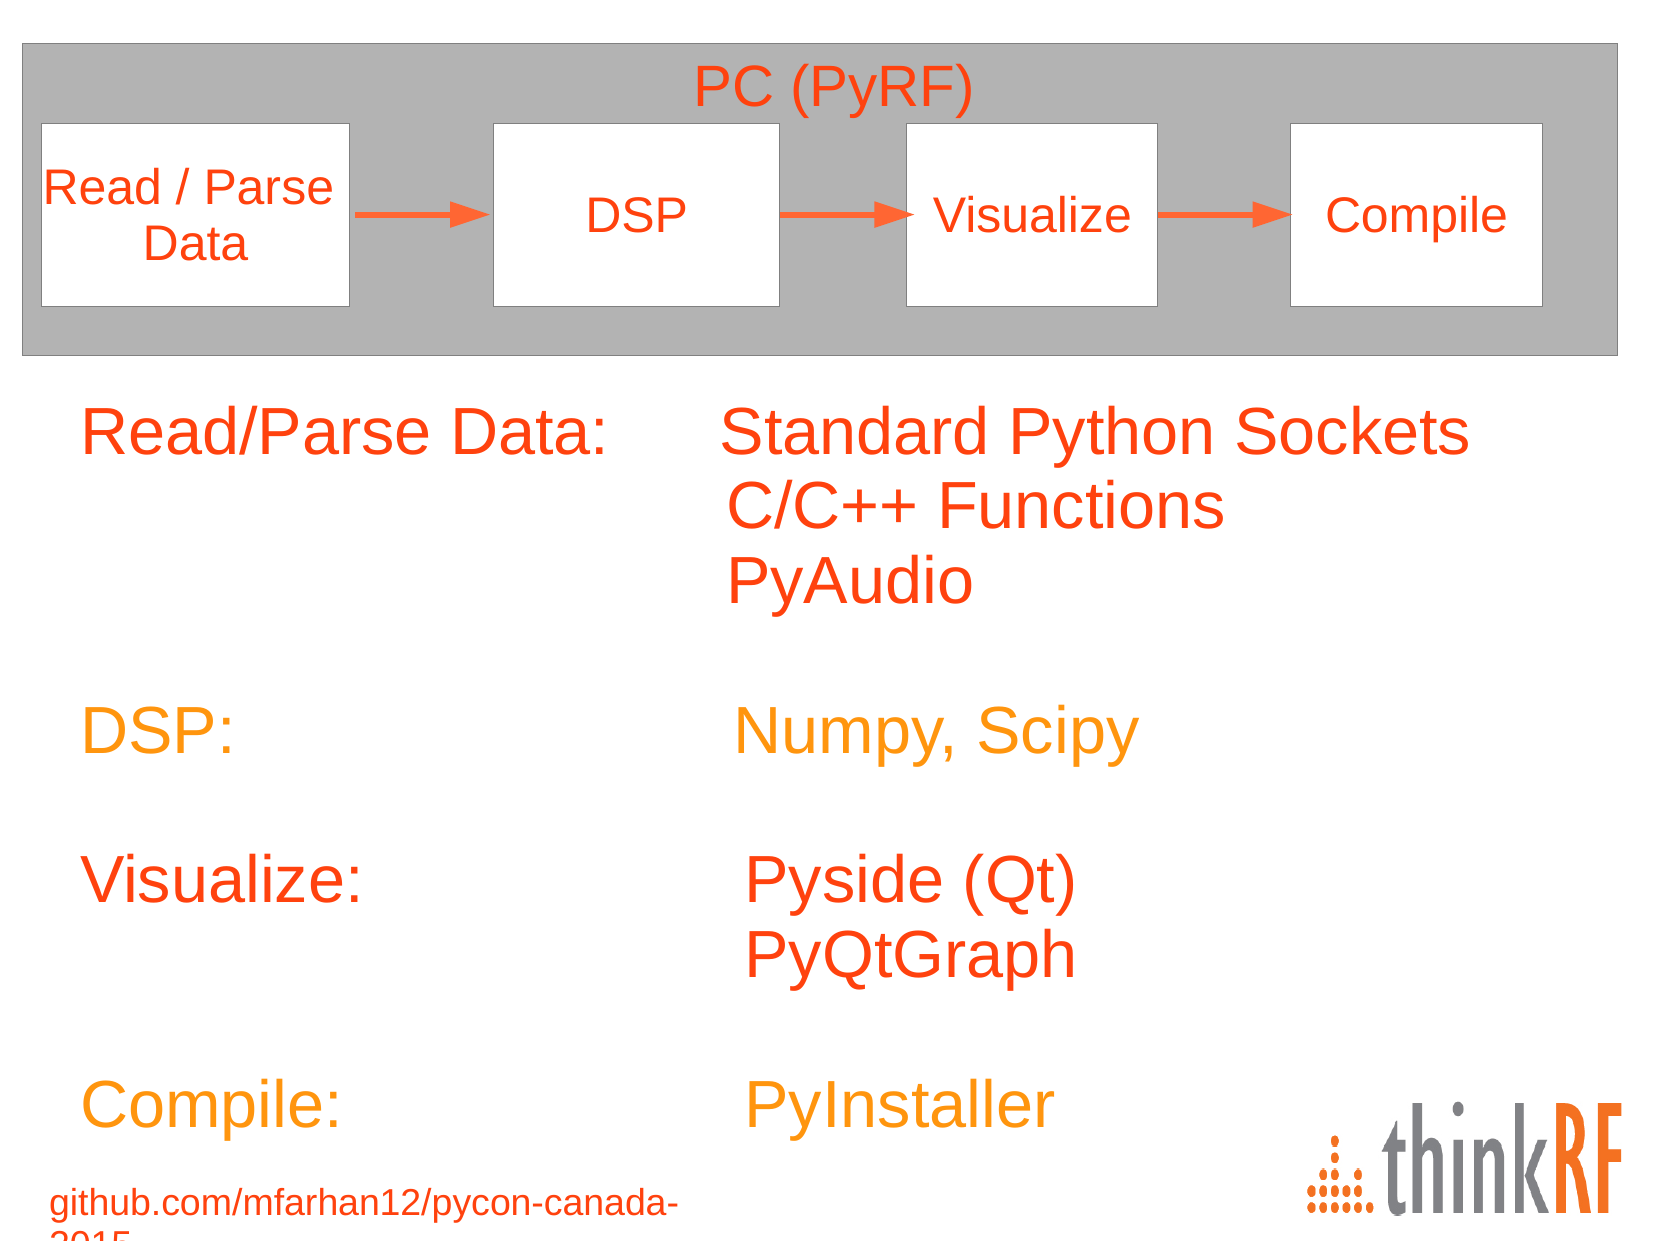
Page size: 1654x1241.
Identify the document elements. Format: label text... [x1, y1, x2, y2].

text_box [22, 43, 1618, 356]
text_box Read/Parse Data: Standard Python Sockets C/C++ Functions PyAudio DSP: Numpy, Scipy Visualize: Pyside (Qt) PyQtGraph Compile: PyInstaller [65, 386, 1549, 1241]
text_box Read / Parse Data [41, 123, 350, 307]
text_box Compile [1290, 123, 1543, 307]
text_box Visualize [906, 126, 1158, 307]
text_box DSP [493, 126, 780, 307]
picture [1549, 1101, 1622, 1216]
text_box PC (PyRF) [264, 45, 1405, 126]
